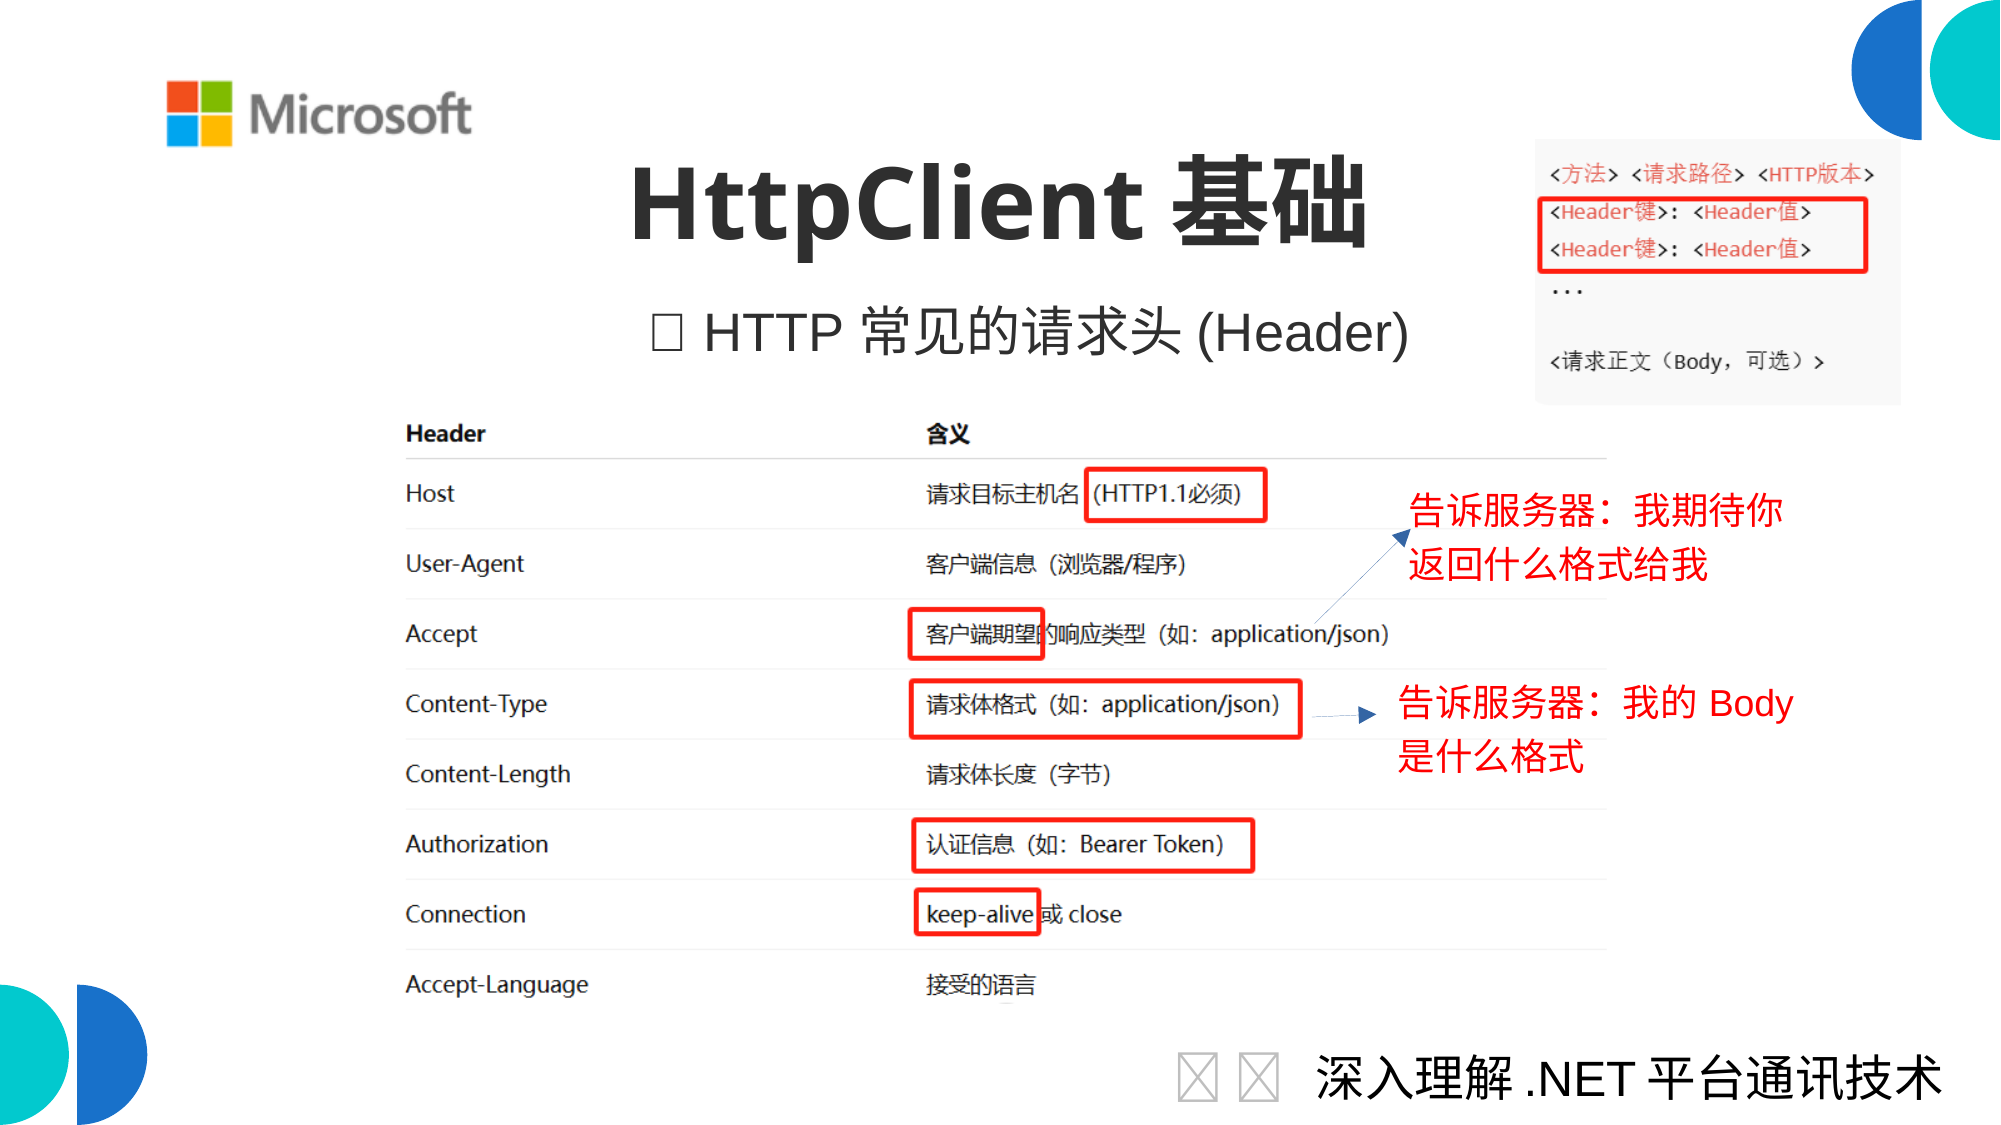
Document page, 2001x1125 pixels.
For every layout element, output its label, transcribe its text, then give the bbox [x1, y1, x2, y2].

subtitle 🚀 🚀 深入理解.NET平台通讯技术 [1173, 1046, 1952, 1107]
picture [206, 139, 1901, 1004]
text_box 告诉服务器：我期待你 返回什么格式给我 [1393, 473, 1799, 588]
text_box 🚀 HTTP常见的请求头(Header) [236, 253, 1535, 373]
picture [85, 41, 552, 189]
title HttpClient基础 [137, 106, 1861, 292]
text_box 告诉服务器：我的Body 是什么格式 [1383, 665, 1809, 780]
